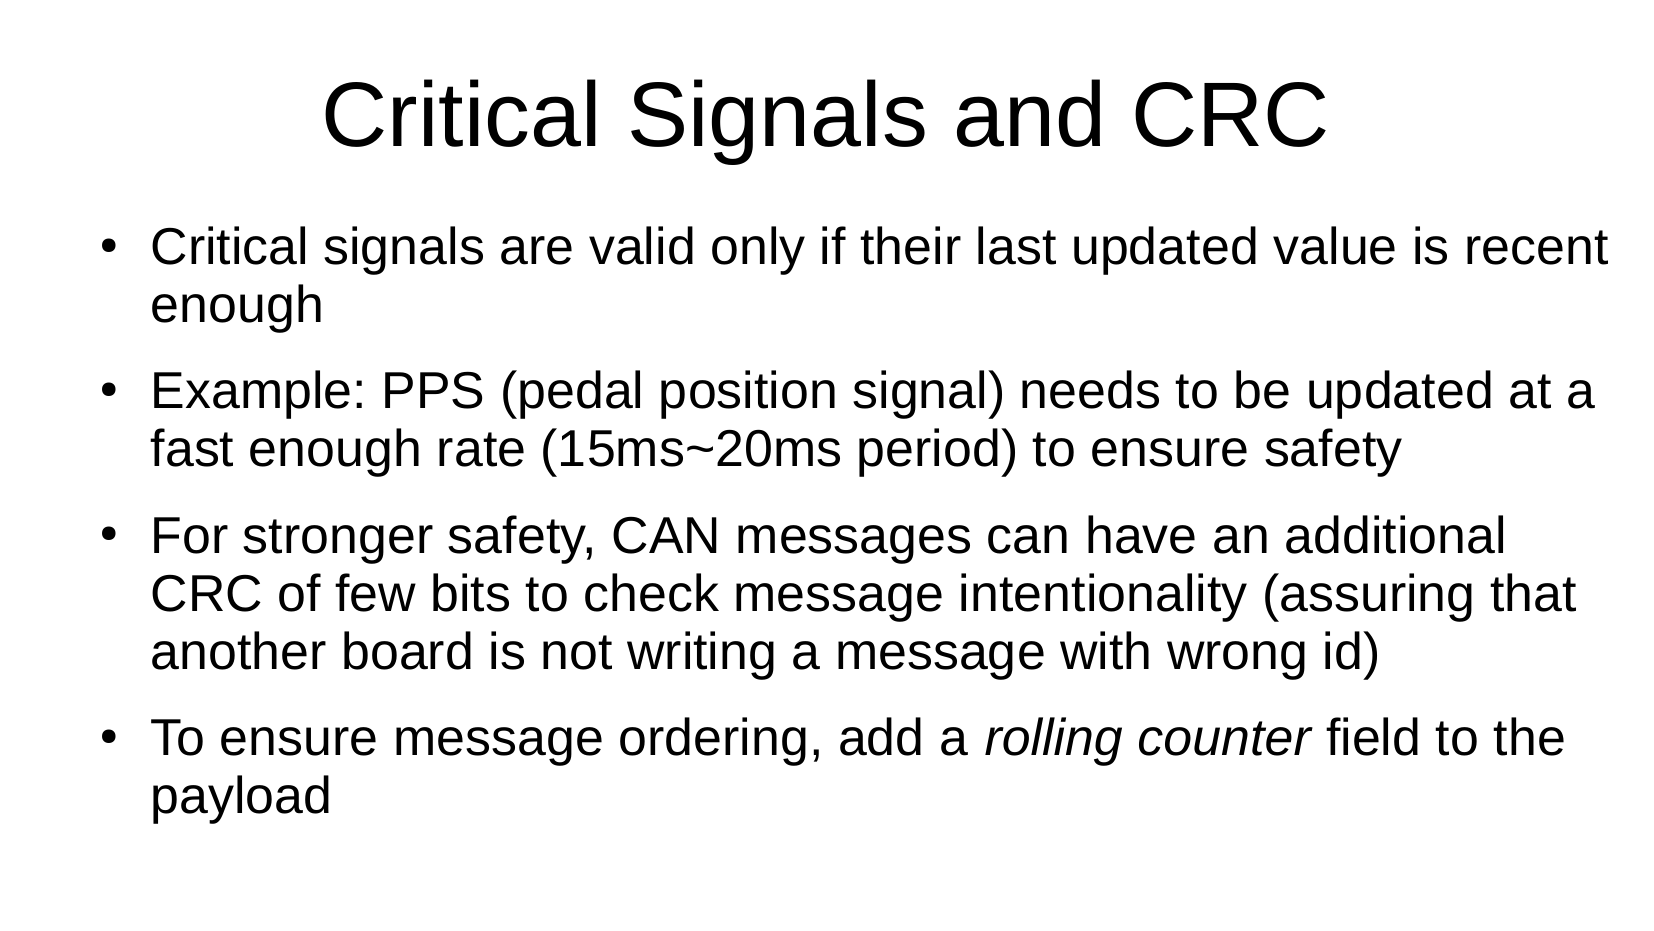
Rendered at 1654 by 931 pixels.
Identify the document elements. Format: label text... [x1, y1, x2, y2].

list Critical signals are valid only if their last updated value is recent enough Example: PPS (pedal position signal) needs to be updated at a fast enough rate (15ms~20ms period) to ensure safety For stronger safety, CAN messages can have an additional CRC of few bits to check message intentionality (assuring that another board is not writing a message with wrong id) To ensure message ordering, add a rolling counter field to the payload [82, 217, 1613, 826]
title Critical Signals and CRC [82, 37, 1571, 193]
